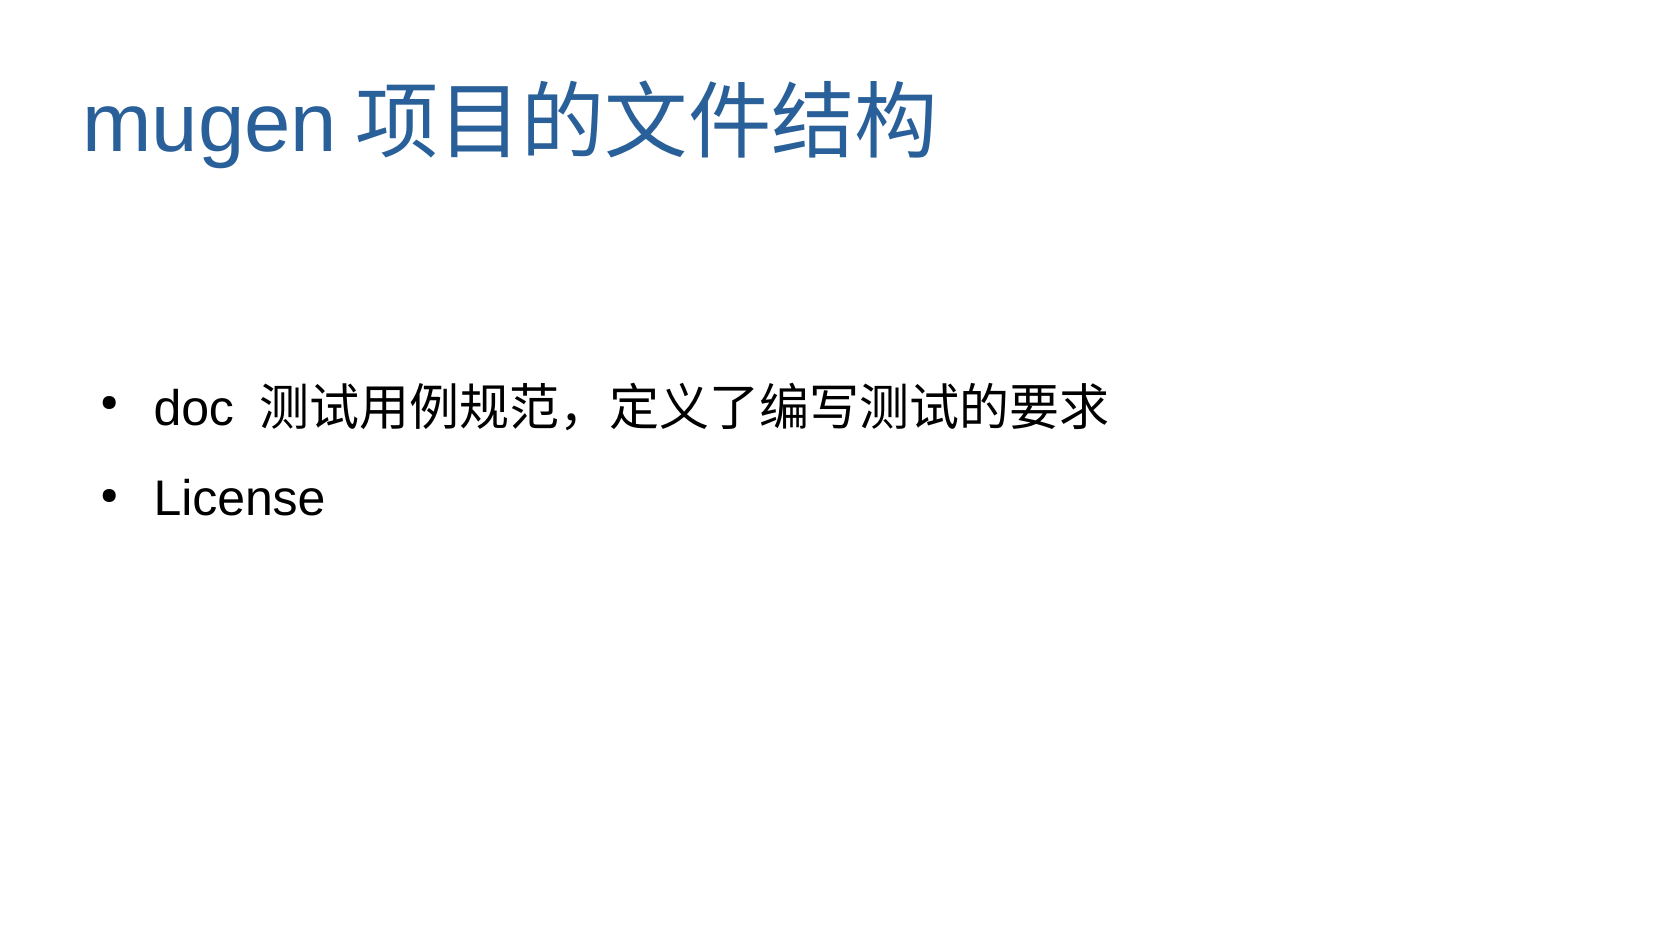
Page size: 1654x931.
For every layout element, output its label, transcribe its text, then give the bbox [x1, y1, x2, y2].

title mugen项目的文件结构 [82, 37, 1571, 193]
list doc 测试用例规范，定义了编写测试的要求 License [82, 367, 1571, 676]
